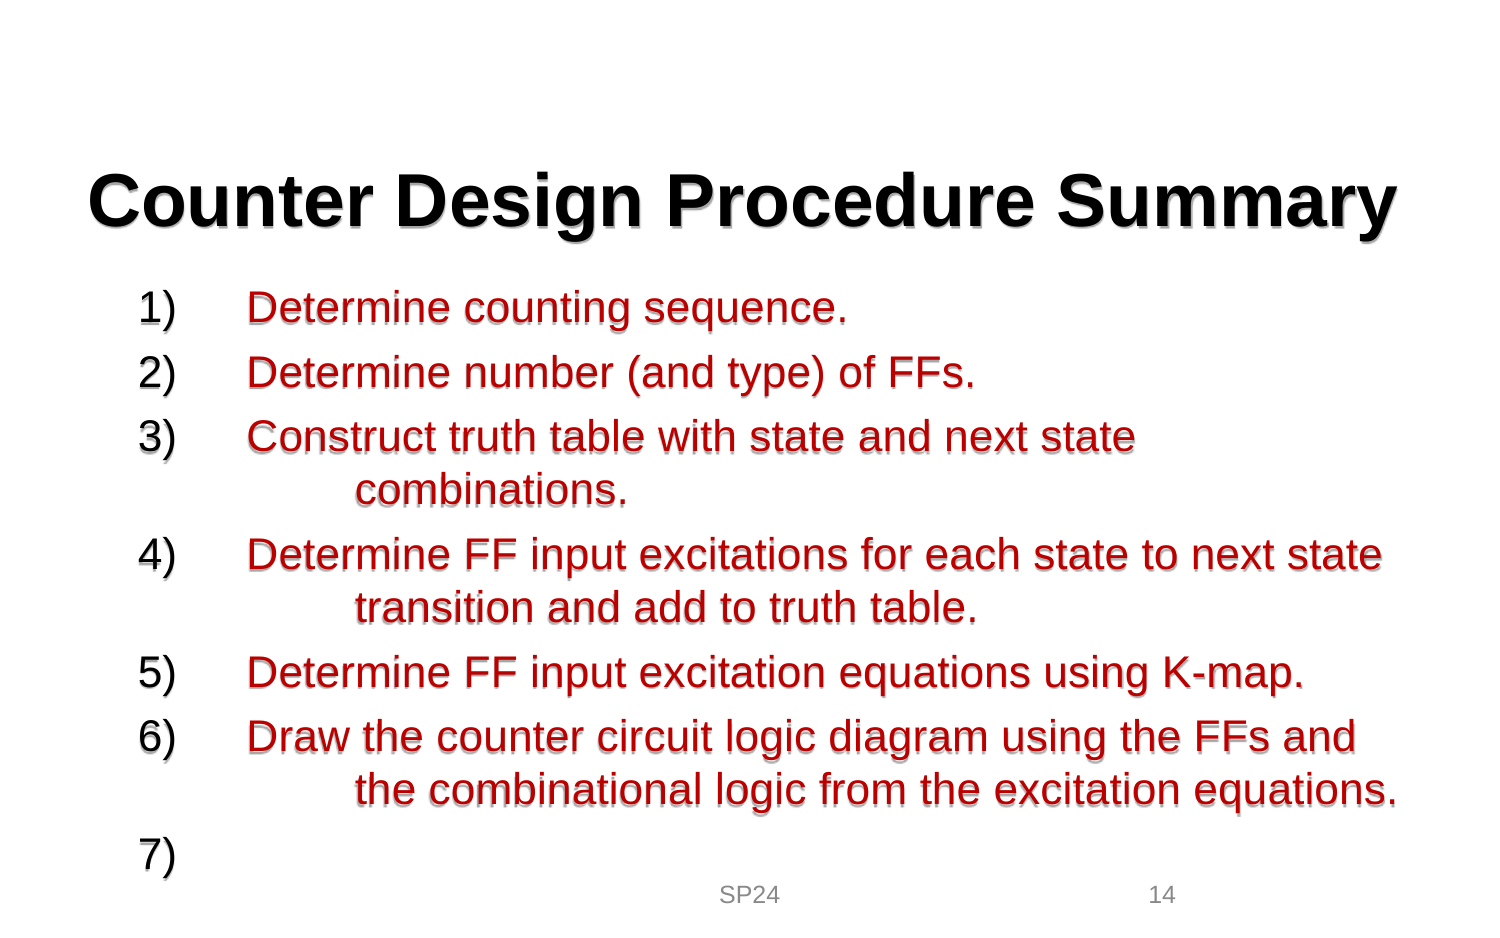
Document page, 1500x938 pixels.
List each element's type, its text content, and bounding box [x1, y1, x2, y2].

footer SP24 [496, 868, 1004, 919]
list Determine counting sequence. Determine number (and type) of FFs. Construct truth table with state and next state combinations. Determine FF input excitations for each state to next state transition and add to truth table. Determine FF input excitation equations using K-map. Draw the counter circuit logic diagram using the FFs and the combinational logic from the excitation equations. [0, 270, 1500, 938]
slide_number 14 [1133, 868, 1471, 919]
title Counter Design Procedure Summary [72, 143, 1434, 251]
